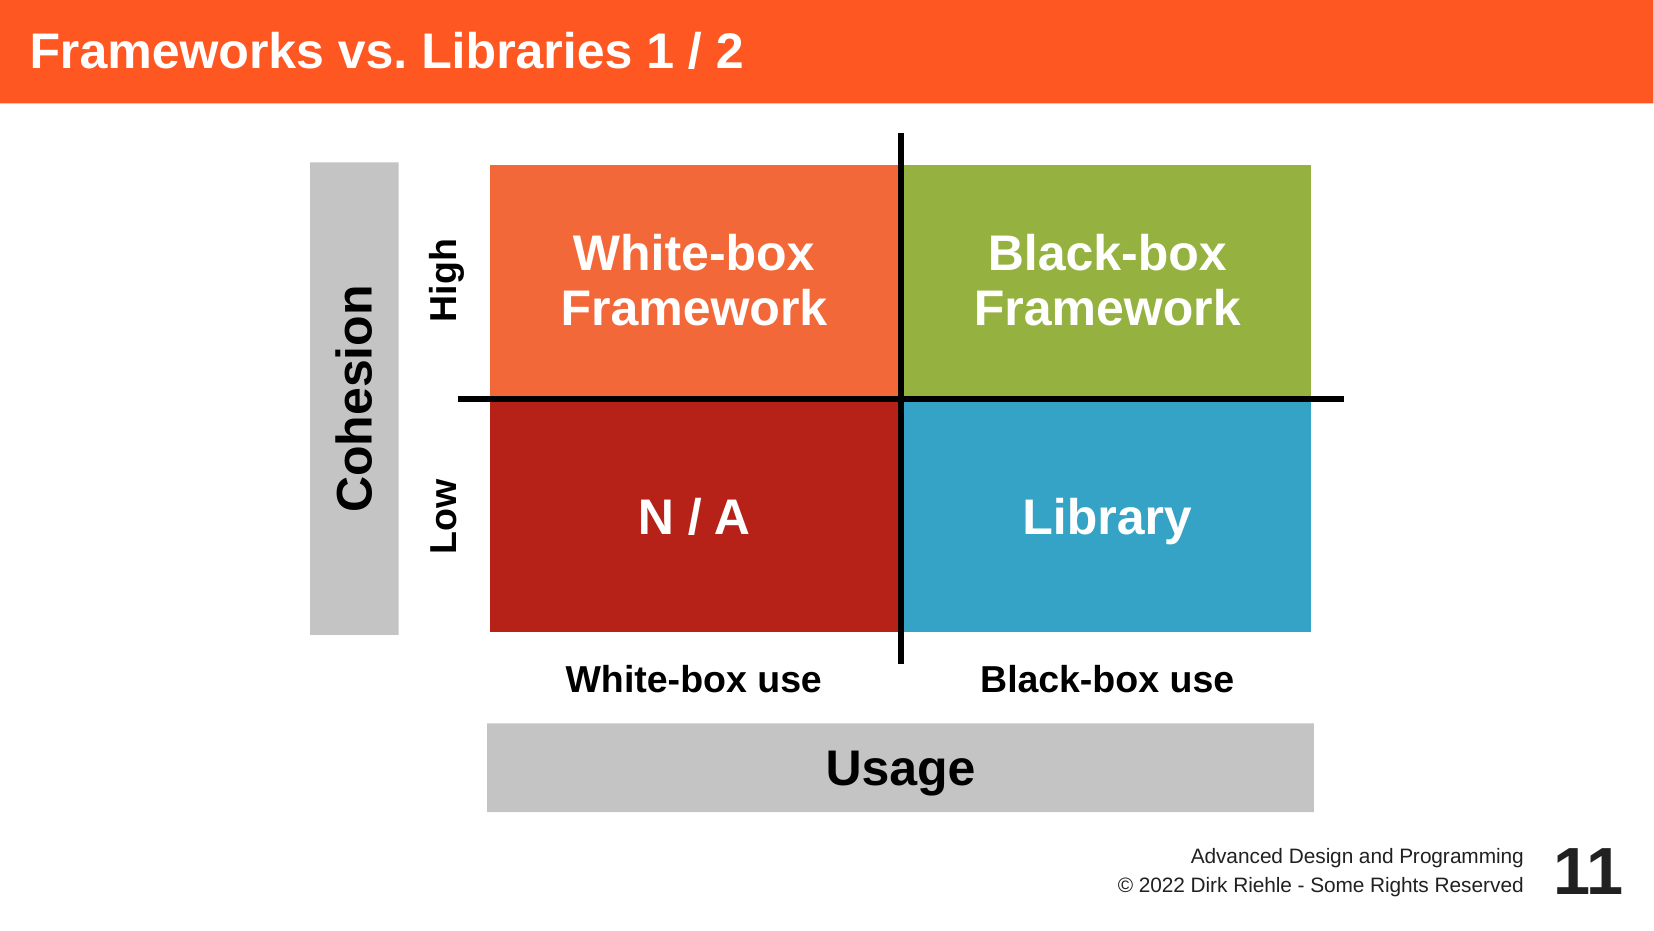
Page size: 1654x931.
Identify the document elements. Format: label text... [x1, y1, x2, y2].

text_box N / A [488, 402, 898, 634]
text_box Low [399, 399, 488, 635]
text_box Usage [487, 723, 1314, 813]
text_box White-box use [487, 634, 900, 723]
text_box Black-box Framework [904, 162, 1314, 396]
text_box Cohesion [310, 162, 399, 635]
text_box Black-box use [900, 634, 1314, 723]
title Frameworks vs. Libraries 1 / 2 [0, 0, 1654, 104]
text_box Library [904, 402, 1314, 634]
text_box High [399, 162, 488, 399]
text_box White-box Framework [488, 162, 898, 396]
